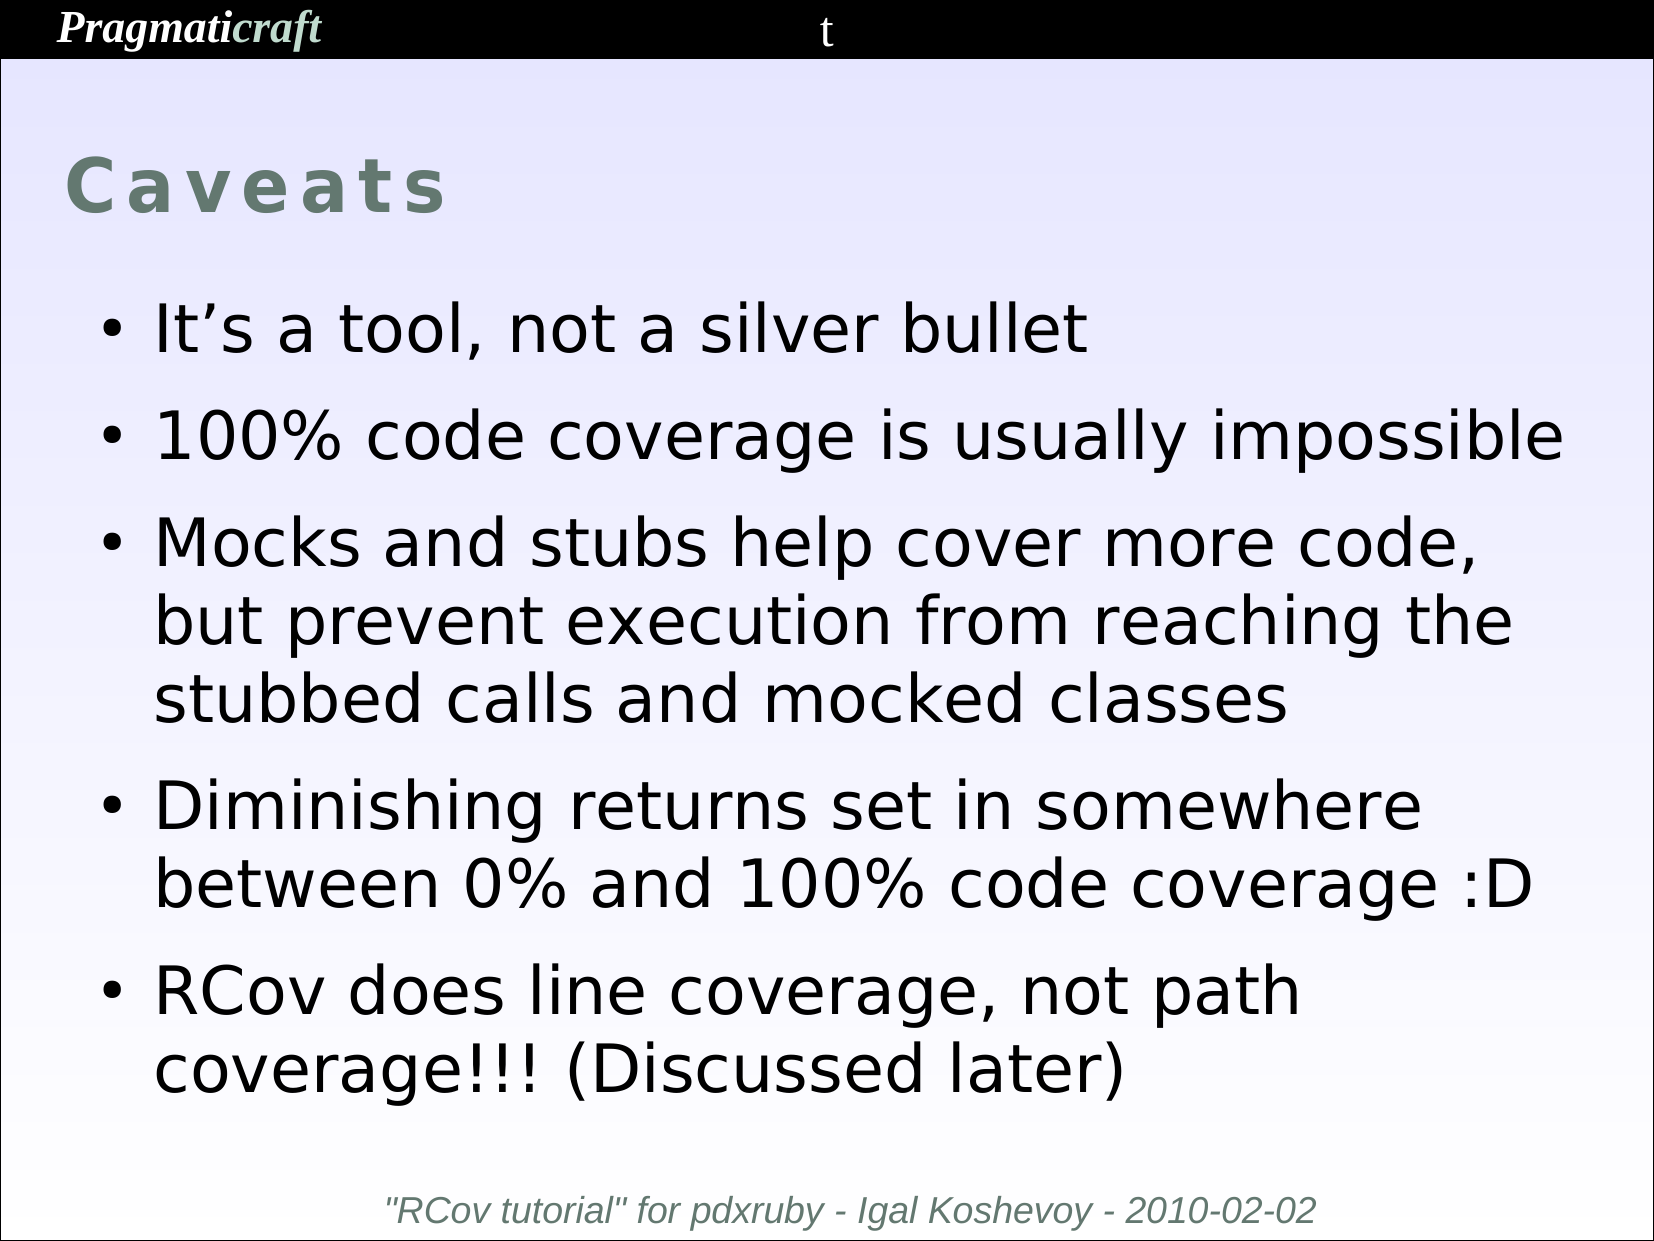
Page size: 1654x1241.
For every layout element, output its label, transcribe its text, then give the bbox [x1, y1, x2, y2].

title Caveats [64, 119, 1587, 254]
list It’s a tool, not a silver bullet 100% code coverage is usually impossible Mocks and stubs help cover more code, but prevent execution from reaching the stubbed calls and mocked classes Diminishing returns set in somewhere between 0% and 100% code coverage :D RCov does line coverage, not path coverage!!! (Discussed later) [82, 290, 1571, 1109]
